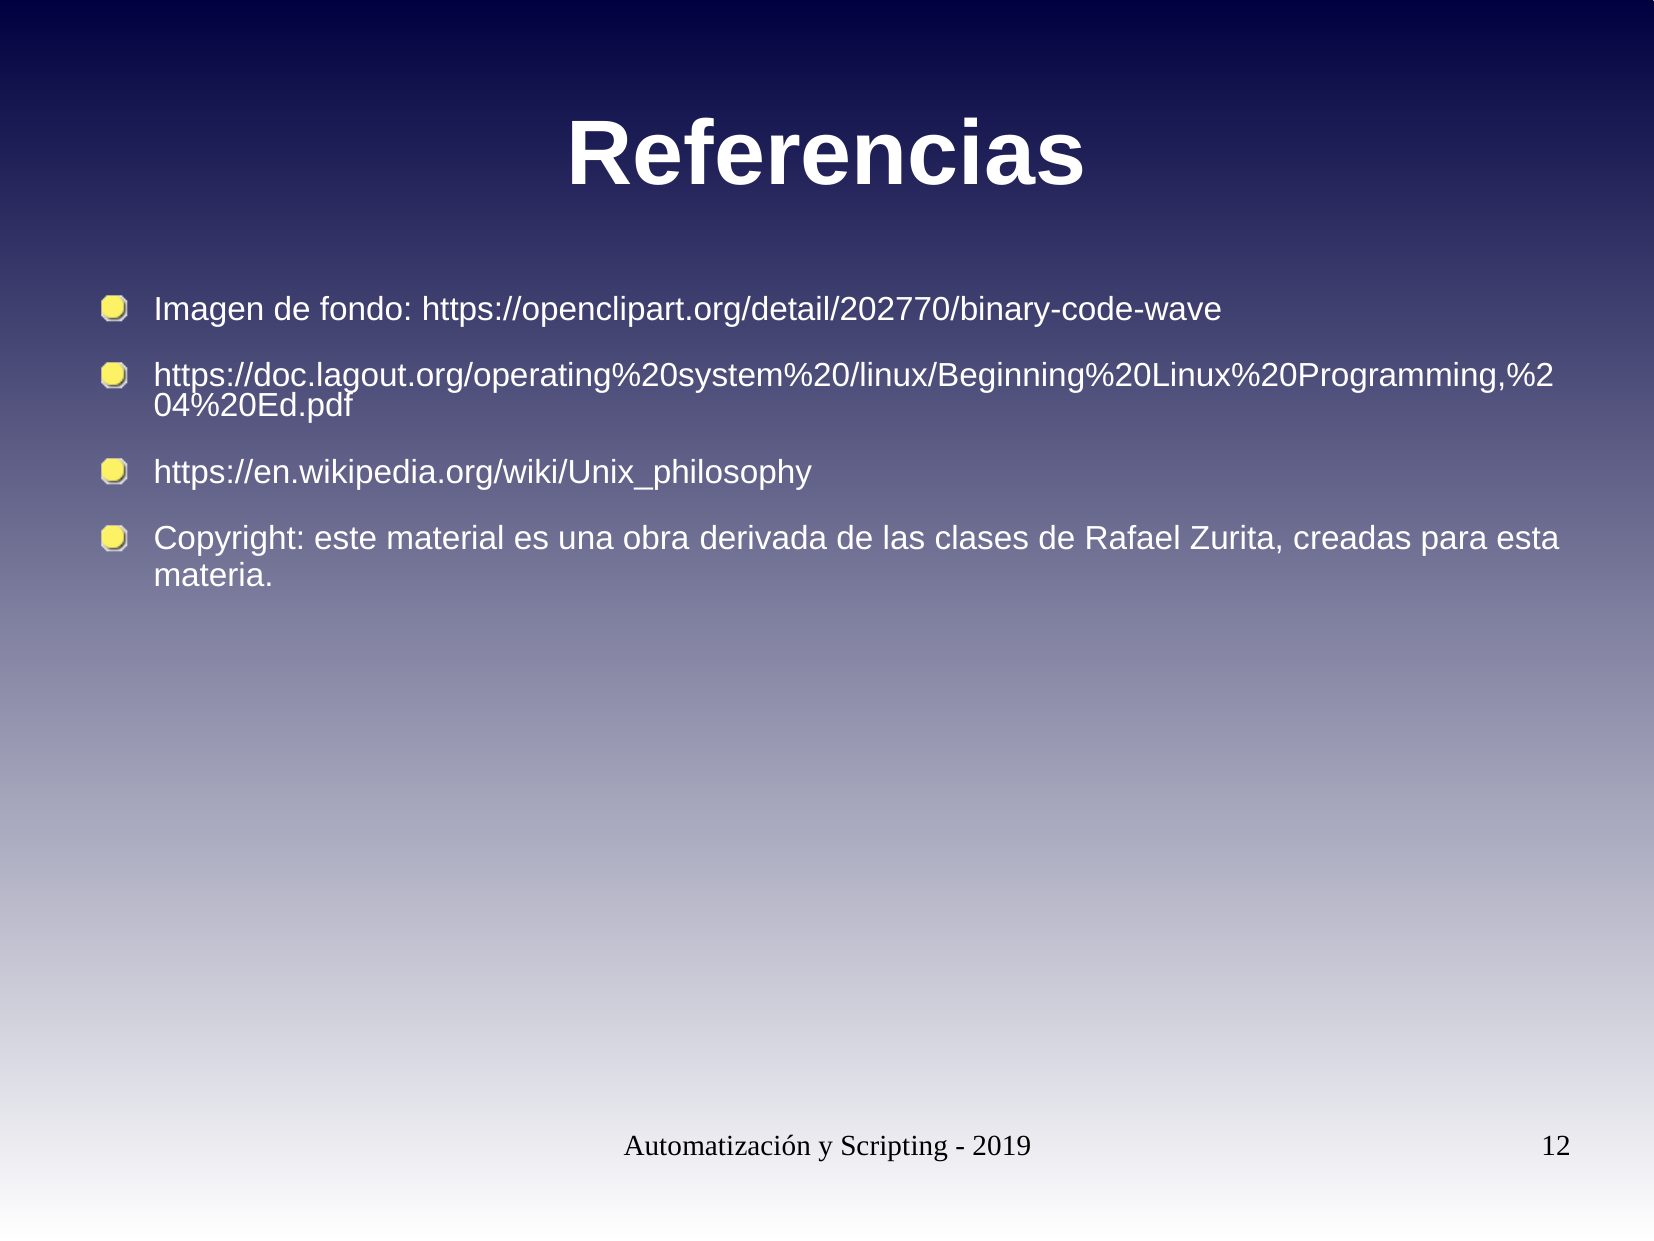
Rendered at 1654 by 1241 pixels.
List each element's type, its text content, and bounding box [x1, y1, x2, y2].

title Referencias [82, 49, 1571, 257]
list Imagen de fondo: https://openclipart.org/detail/202770/binary-code-wave https://doc.lagout.org/operating%20system%20/linux/Beginning%20Linux%20Programming,%204%20Ed.pdf https://en.wikipedia.org/wiki/Unix_philosophy Copyright: este material es una obra derivada de las clases de Rafael Zurita, creadas para esta materia. [82, 290, 1571, 1010]
picture [18, 20, 243, 461]
